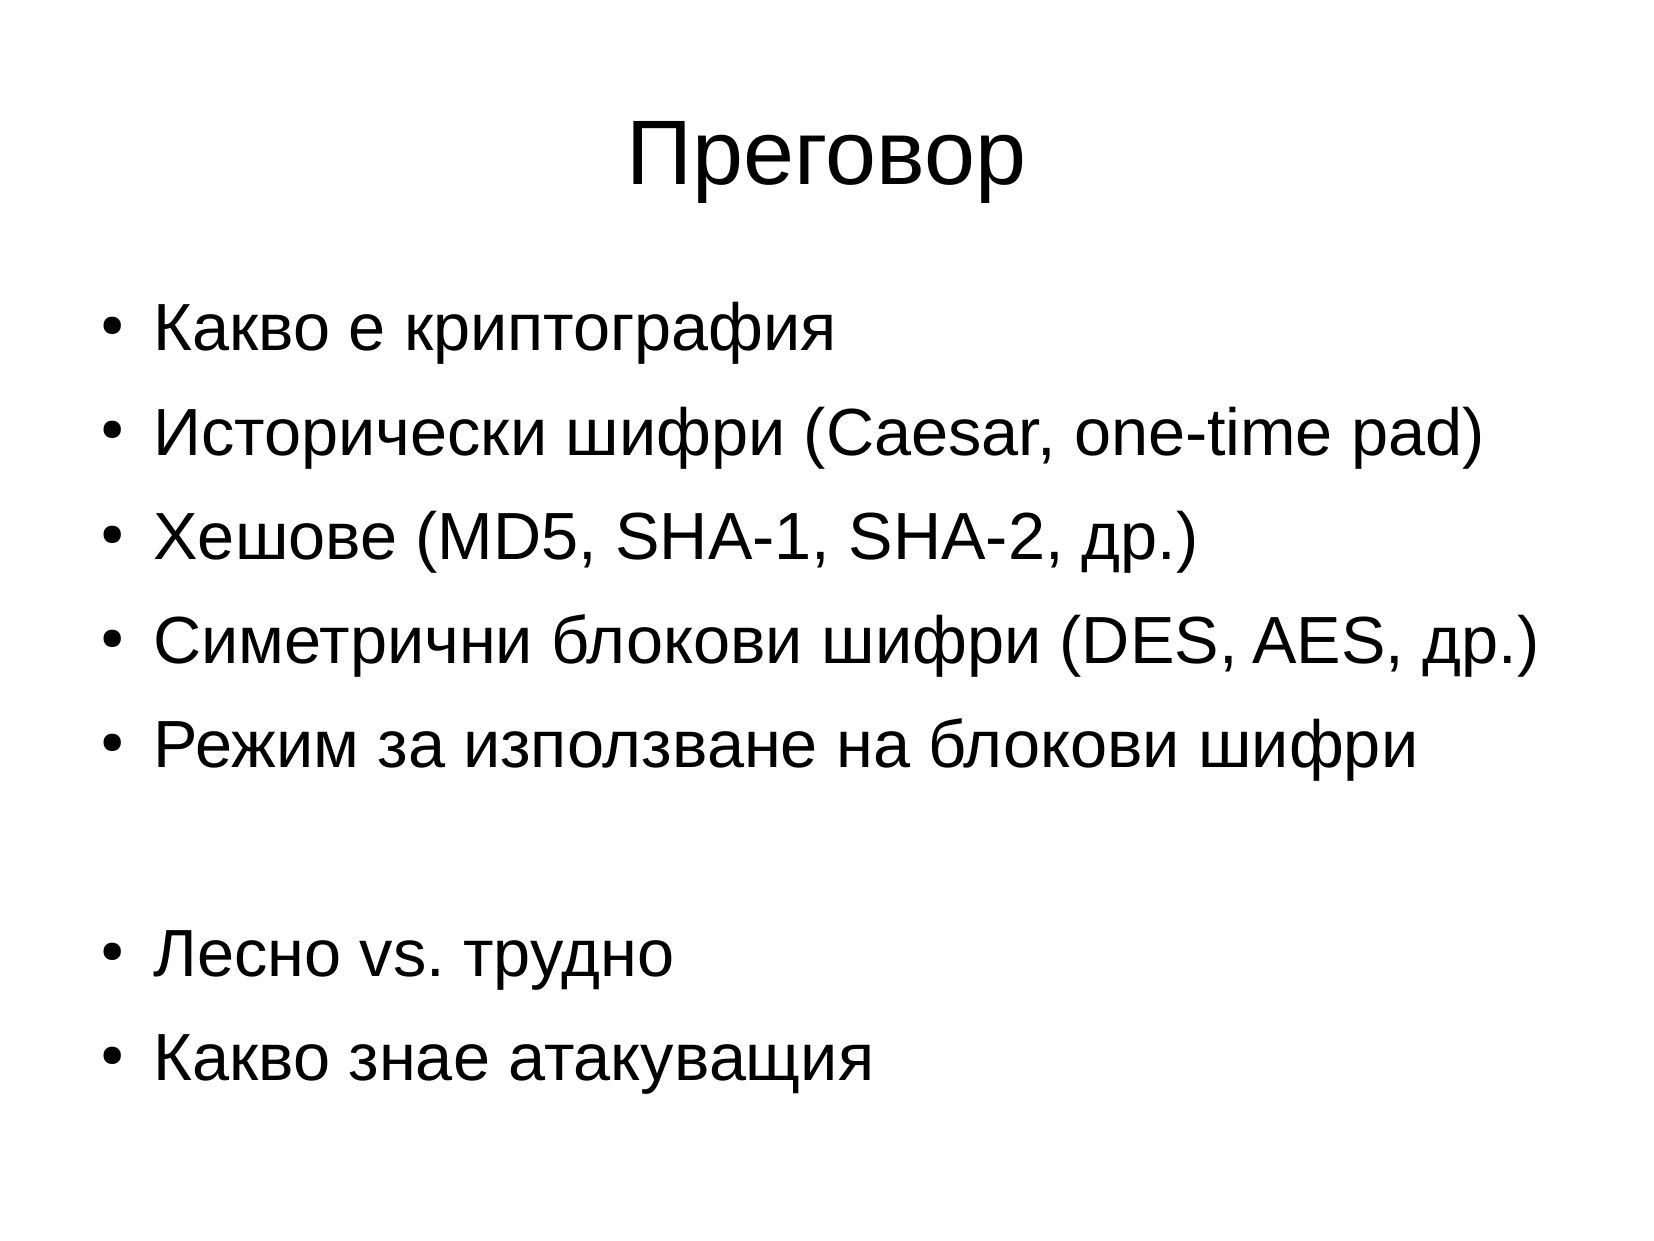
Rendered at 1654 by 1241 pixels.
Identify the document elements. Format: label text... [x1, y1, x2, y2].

list Какво е криптография Исторически шифри (Caesar, one-time pad) Хешове (MD5, SHA-1, SHA-2, др.) Симетрични блокови шифри (DES, AES, др.) Режим за използване на блокови шифри Лесно vs. трудно Какво знае атакуващия [82, 290, 1571, 1109]
title Преговор [82, 56, 1571, 250]
